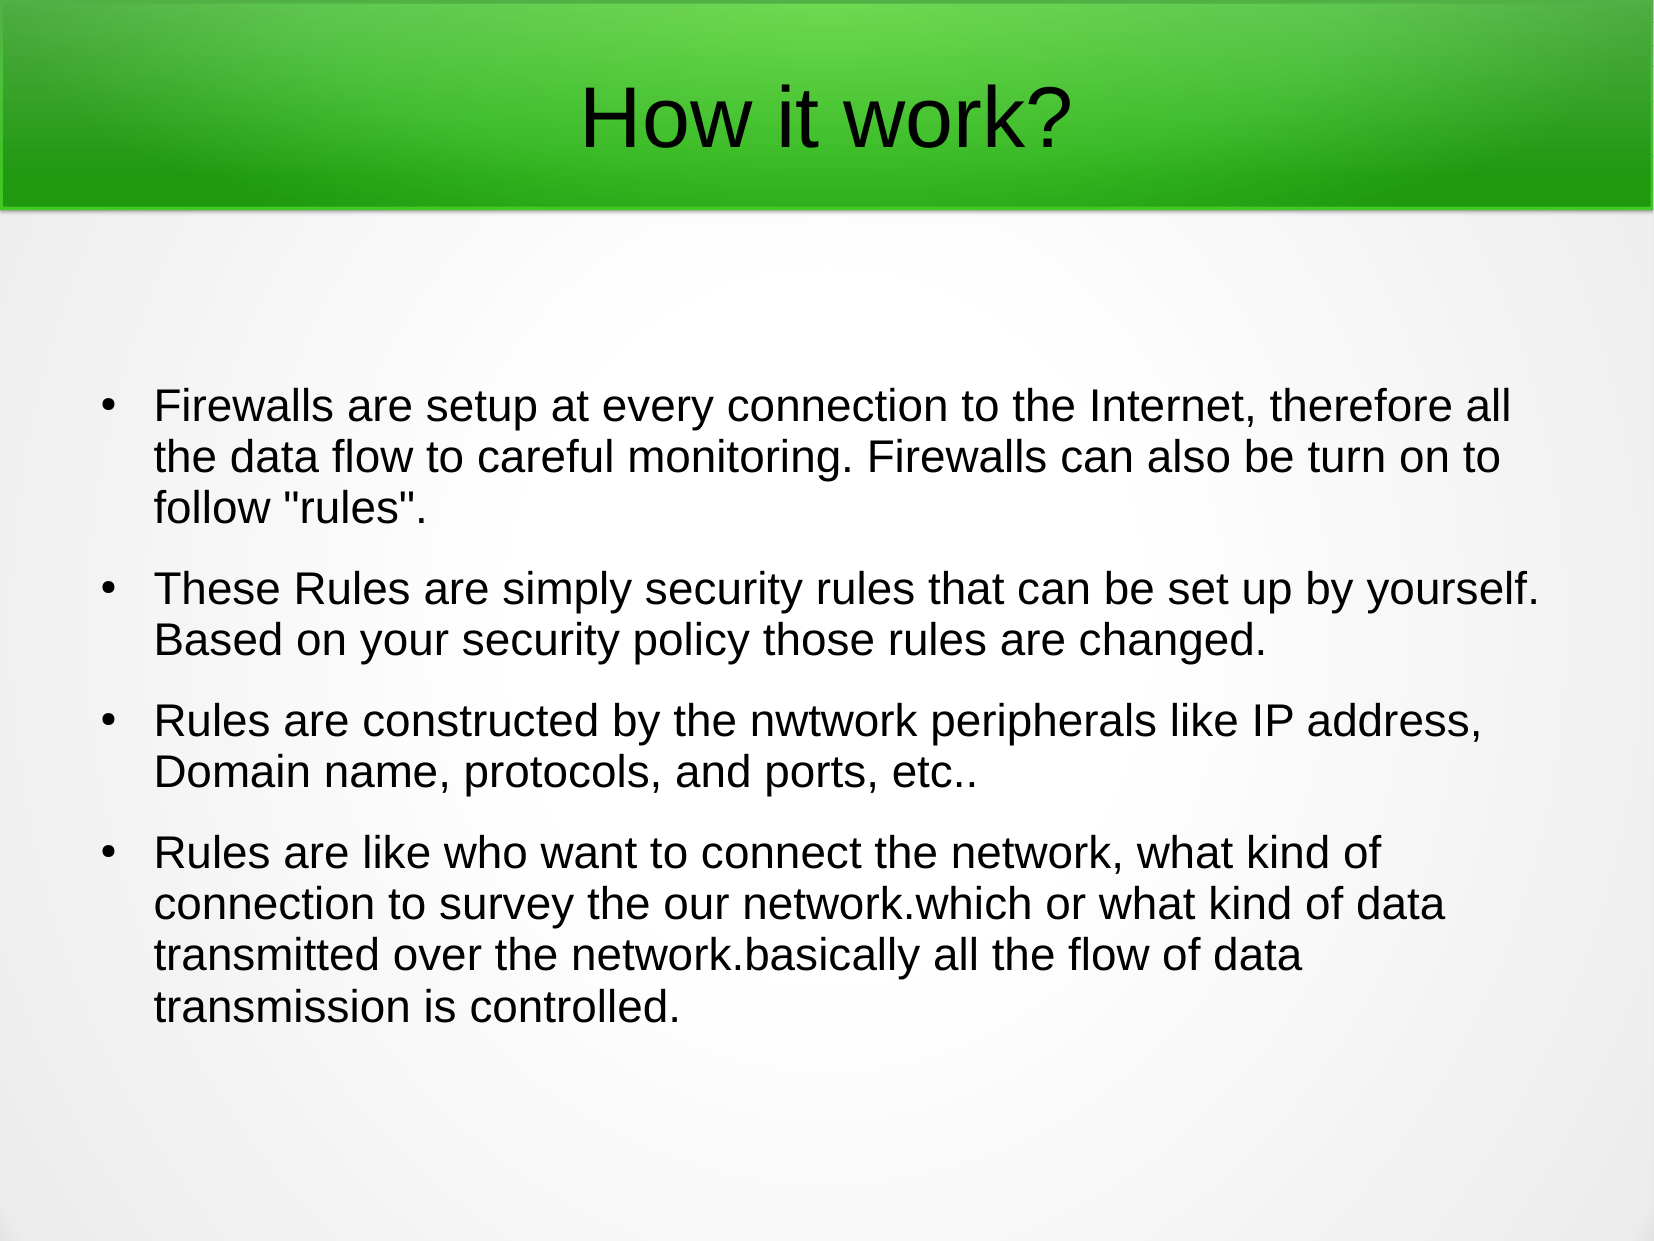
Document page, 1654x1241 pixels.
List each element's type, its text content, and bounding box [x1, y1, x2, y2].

title How it work? [82, 47, 1571, 189]
list Firewalls are setup at every connection to the Internet, therefore all the data flow to careful monitoring. Firewalls can also be turn on to follow "rules". These Rules are simply security rules that can be set up by yourself. Based on your security policy those rules are changed. Rules are constructed by the nwtwork peripherals like IP address, Domain name, protocols, and ports, etc.. Rules are like who want to connect the network, what kind of connection to survey the our network.which or what kind of data transmitted over the network.basically all the flow of data transmission is controlled. [82, 299, 1571, 1126]
